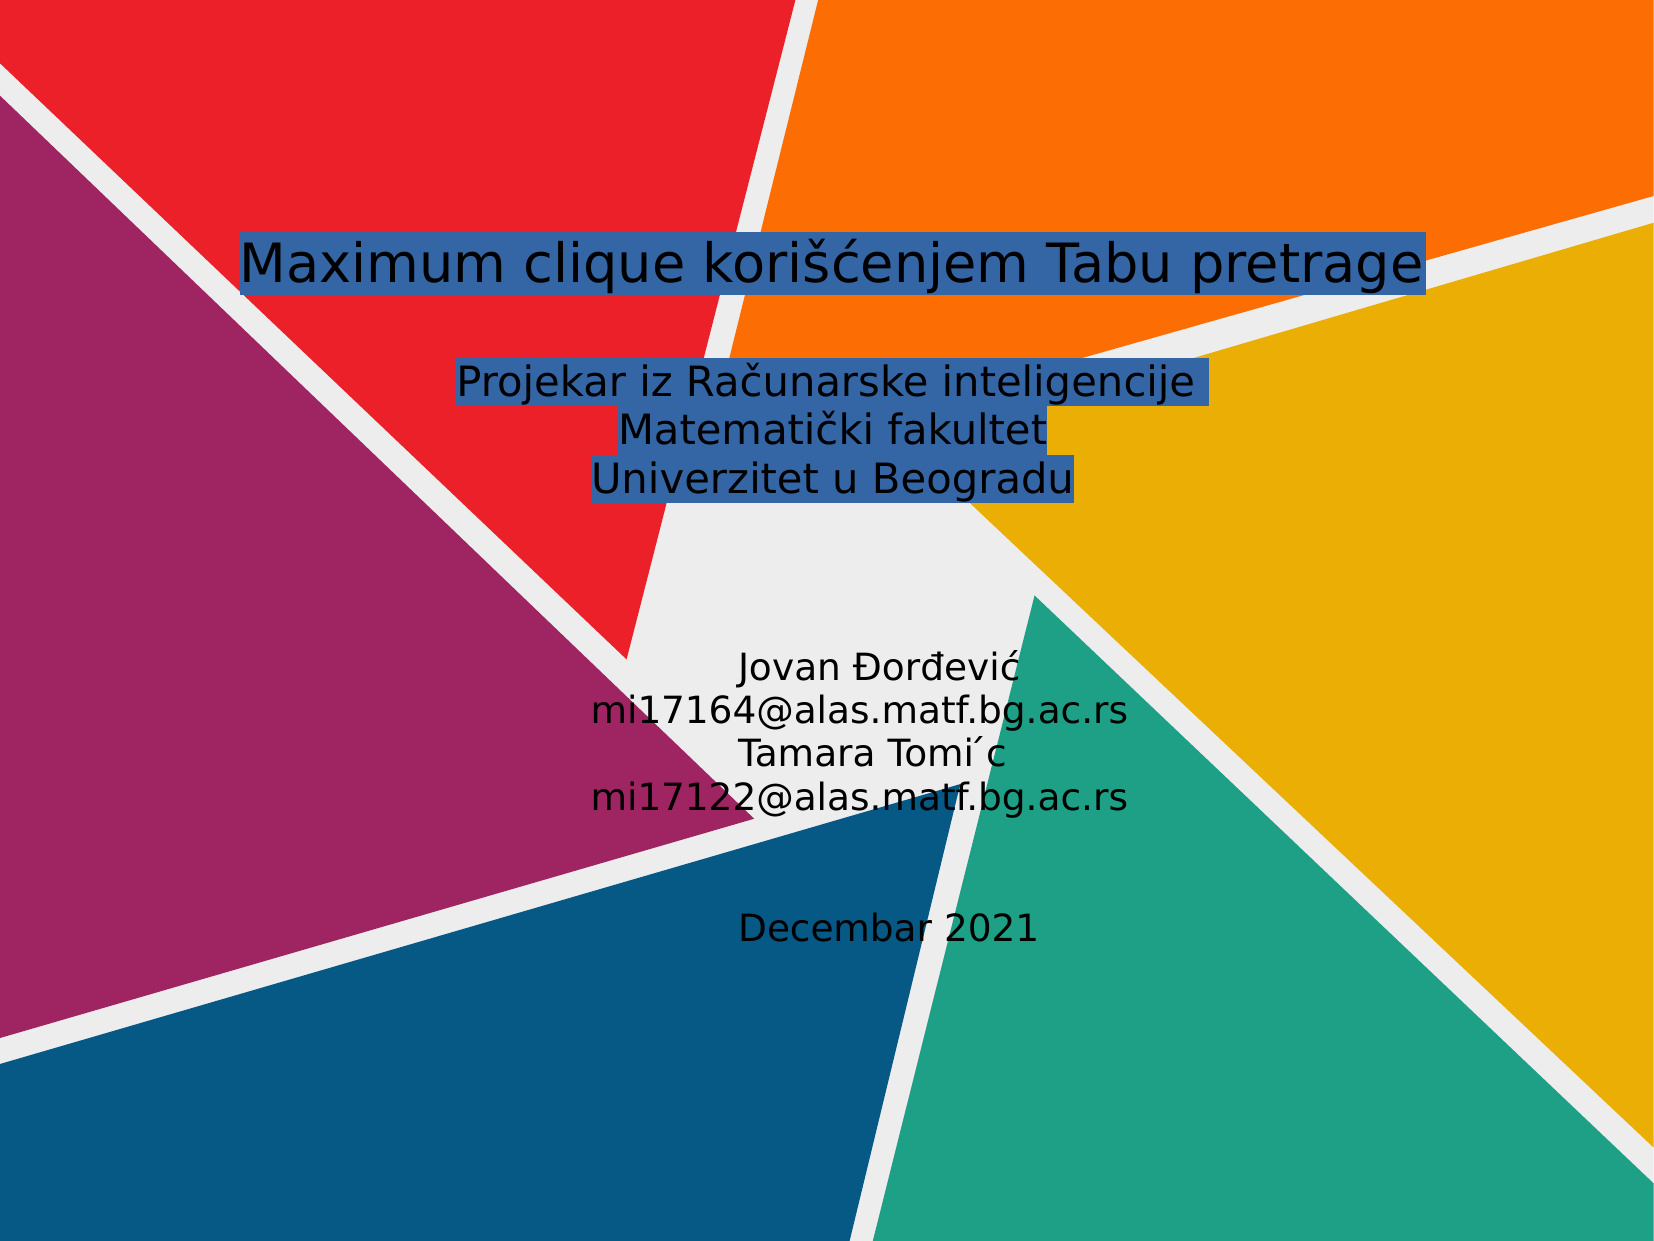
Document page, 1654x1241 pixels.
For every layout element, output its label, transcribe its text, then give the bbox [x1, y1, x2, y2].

text_box Maximum clique korišćenjem Tabu pretrage Projekar iz Računarske inteligencije Matematički fakultet Univerzitet u Beogradu [129, 224, 1536, 511]
text_box Jovan Đorđević mi17164@alas.matf.bg.ac.rs Tamara Tomi ́c mi17122@alas.matf.bg.ac.rs Decembar 2021 [354, 637, 1465, 1045]
